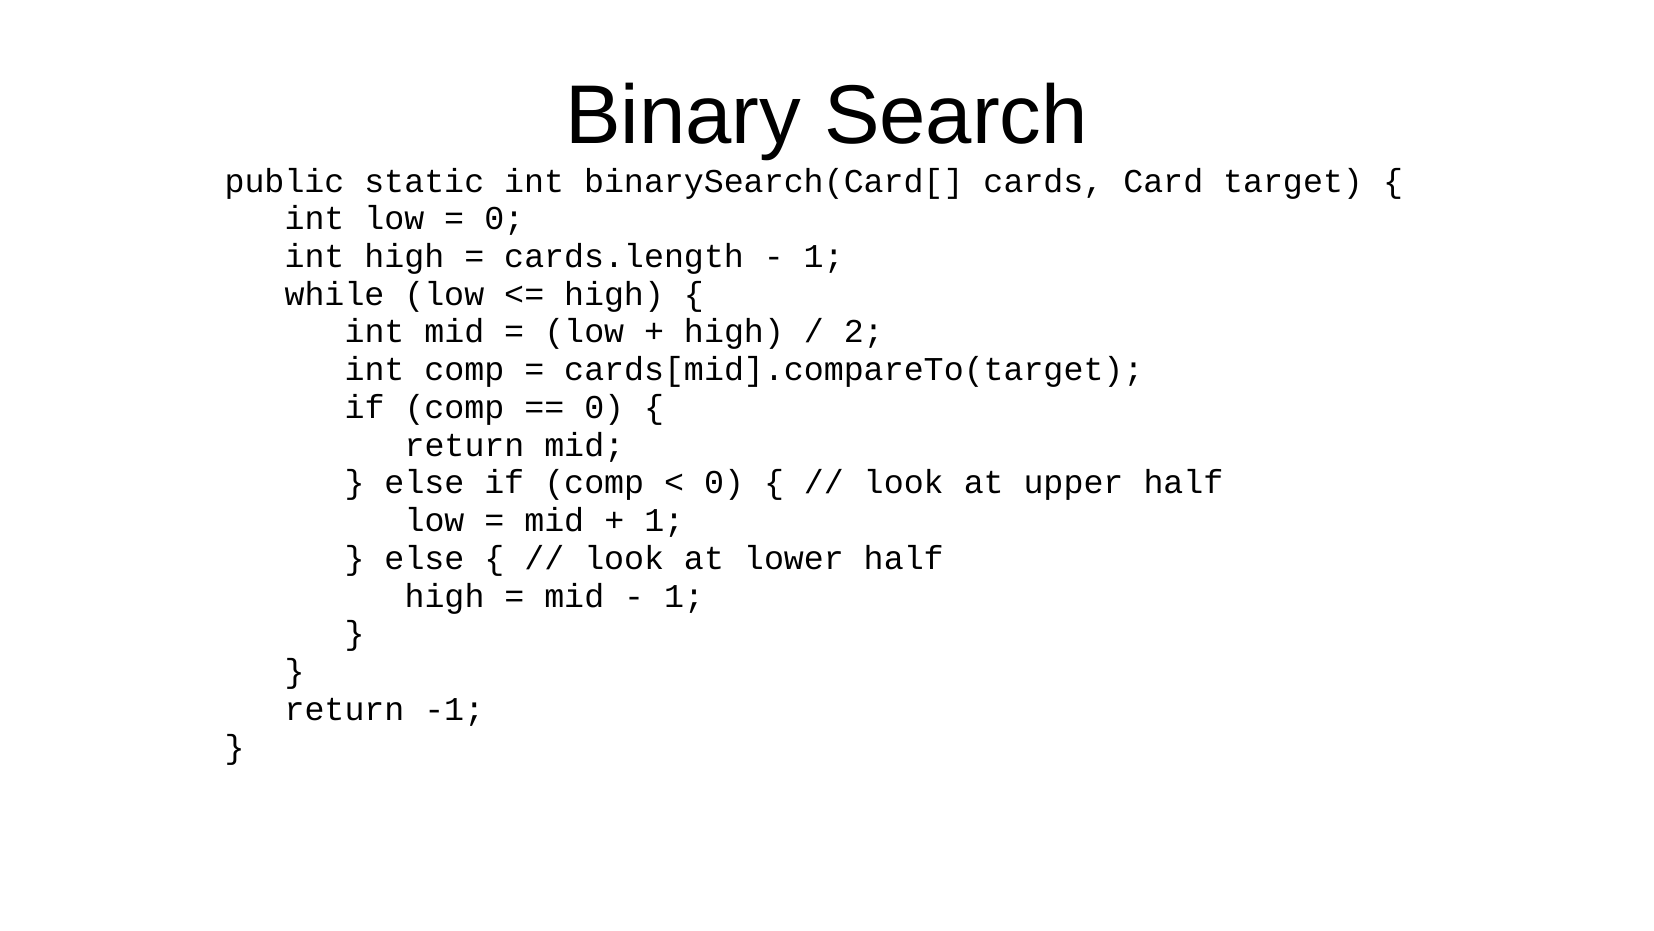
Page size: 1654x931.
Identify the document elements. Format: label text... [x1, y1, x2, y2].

text_box public static int binarySearch(Card[] cards, Card target) { int low = 0; int high = cards.length - 1; while (low <= high) { int mid = (low + high) / 2; int comp = cards[mid].compareTo(target); if (comp == 0) { return mid; } else if (comp < 0) { // look at upper half low = mid + 1; } else { // look at lower half high = mid - 1; } } return -1; } [209, 156, 1497, 814]
title Binary Search [82, 37, 1571, 193]
